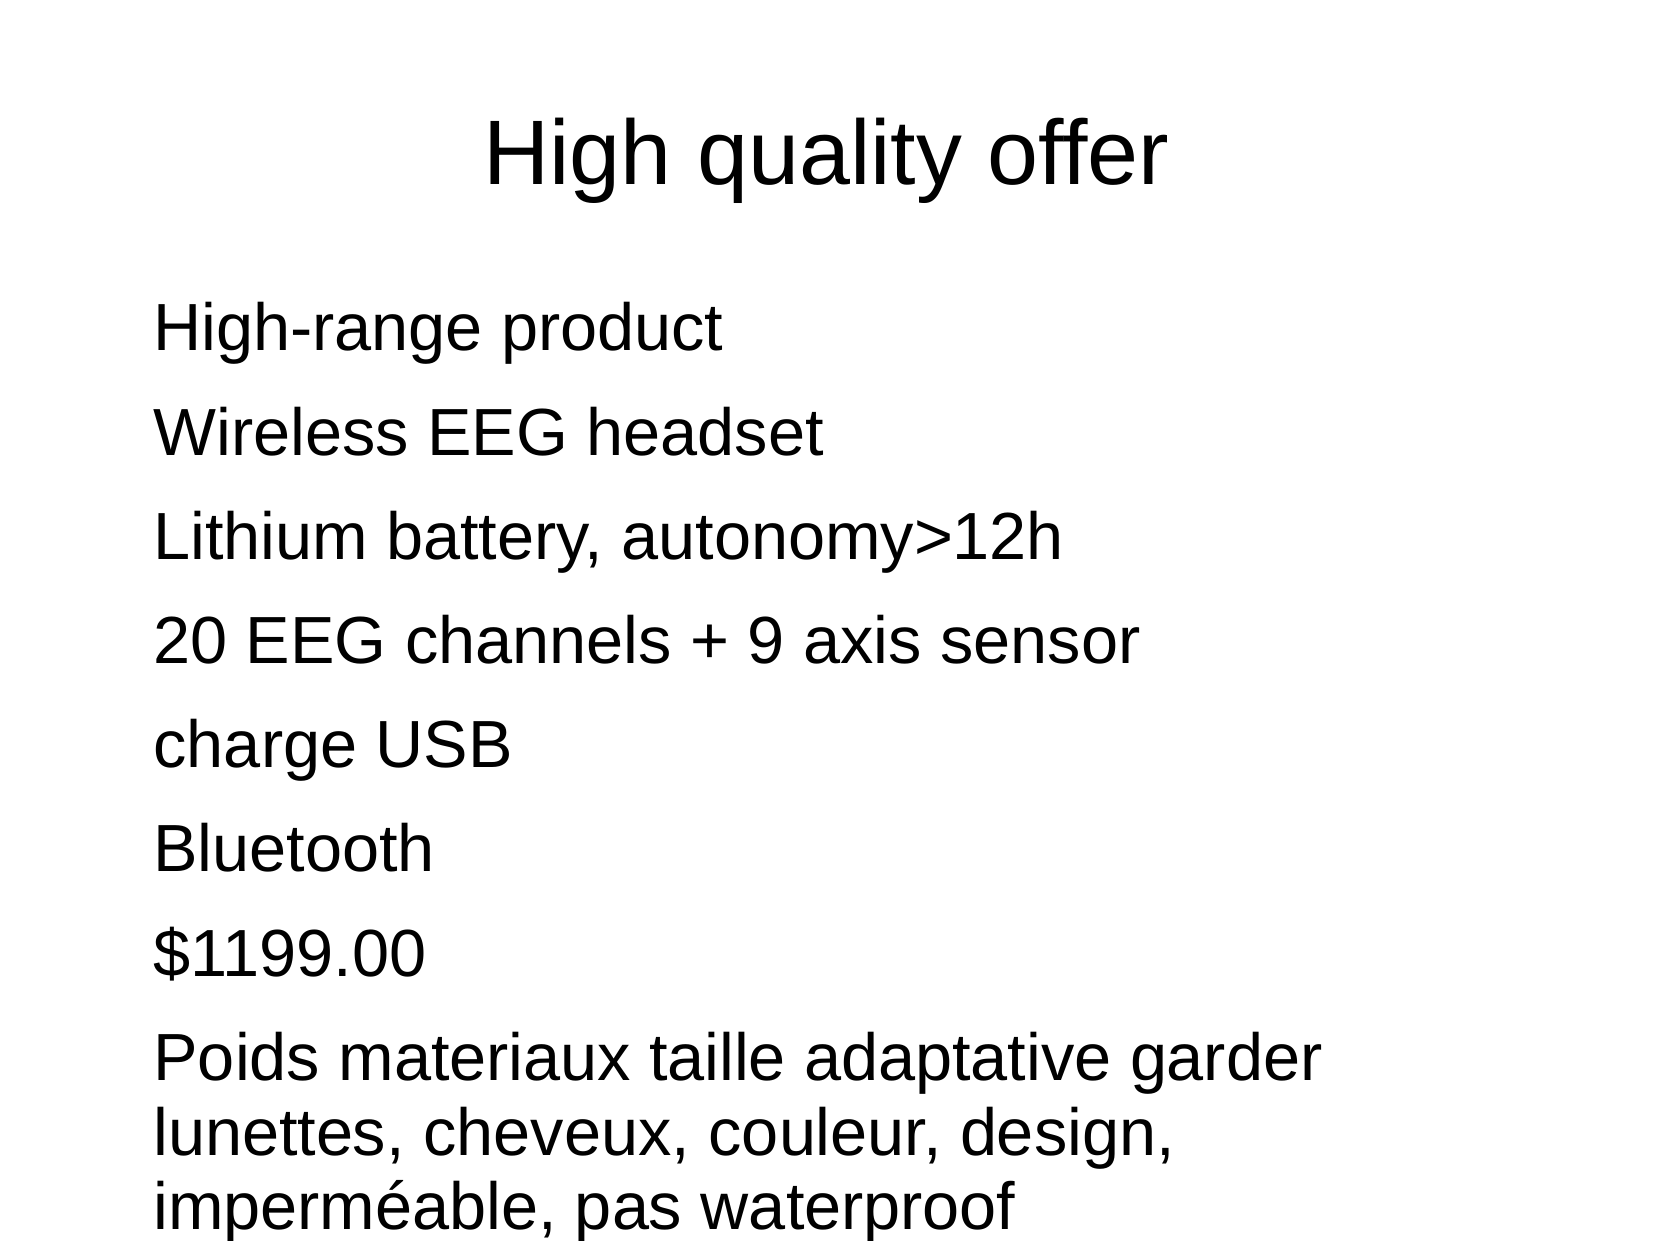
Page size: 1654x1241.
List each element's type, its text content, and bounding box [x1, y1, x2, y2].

title High quality offer [82, 49, 1571, 257]
list High-range product Wireless EEG headset Lithium battery, autonomy>12h 20 EEG channels + 9 axis sensor charge USB Bluetooth $1199.00 Poids materiaux taille adaptative garder lunettes, cheveux, couleur, design, imperméable, pas waterproof sur mesure justifier les axes [82, 290, 1571, 1241]
